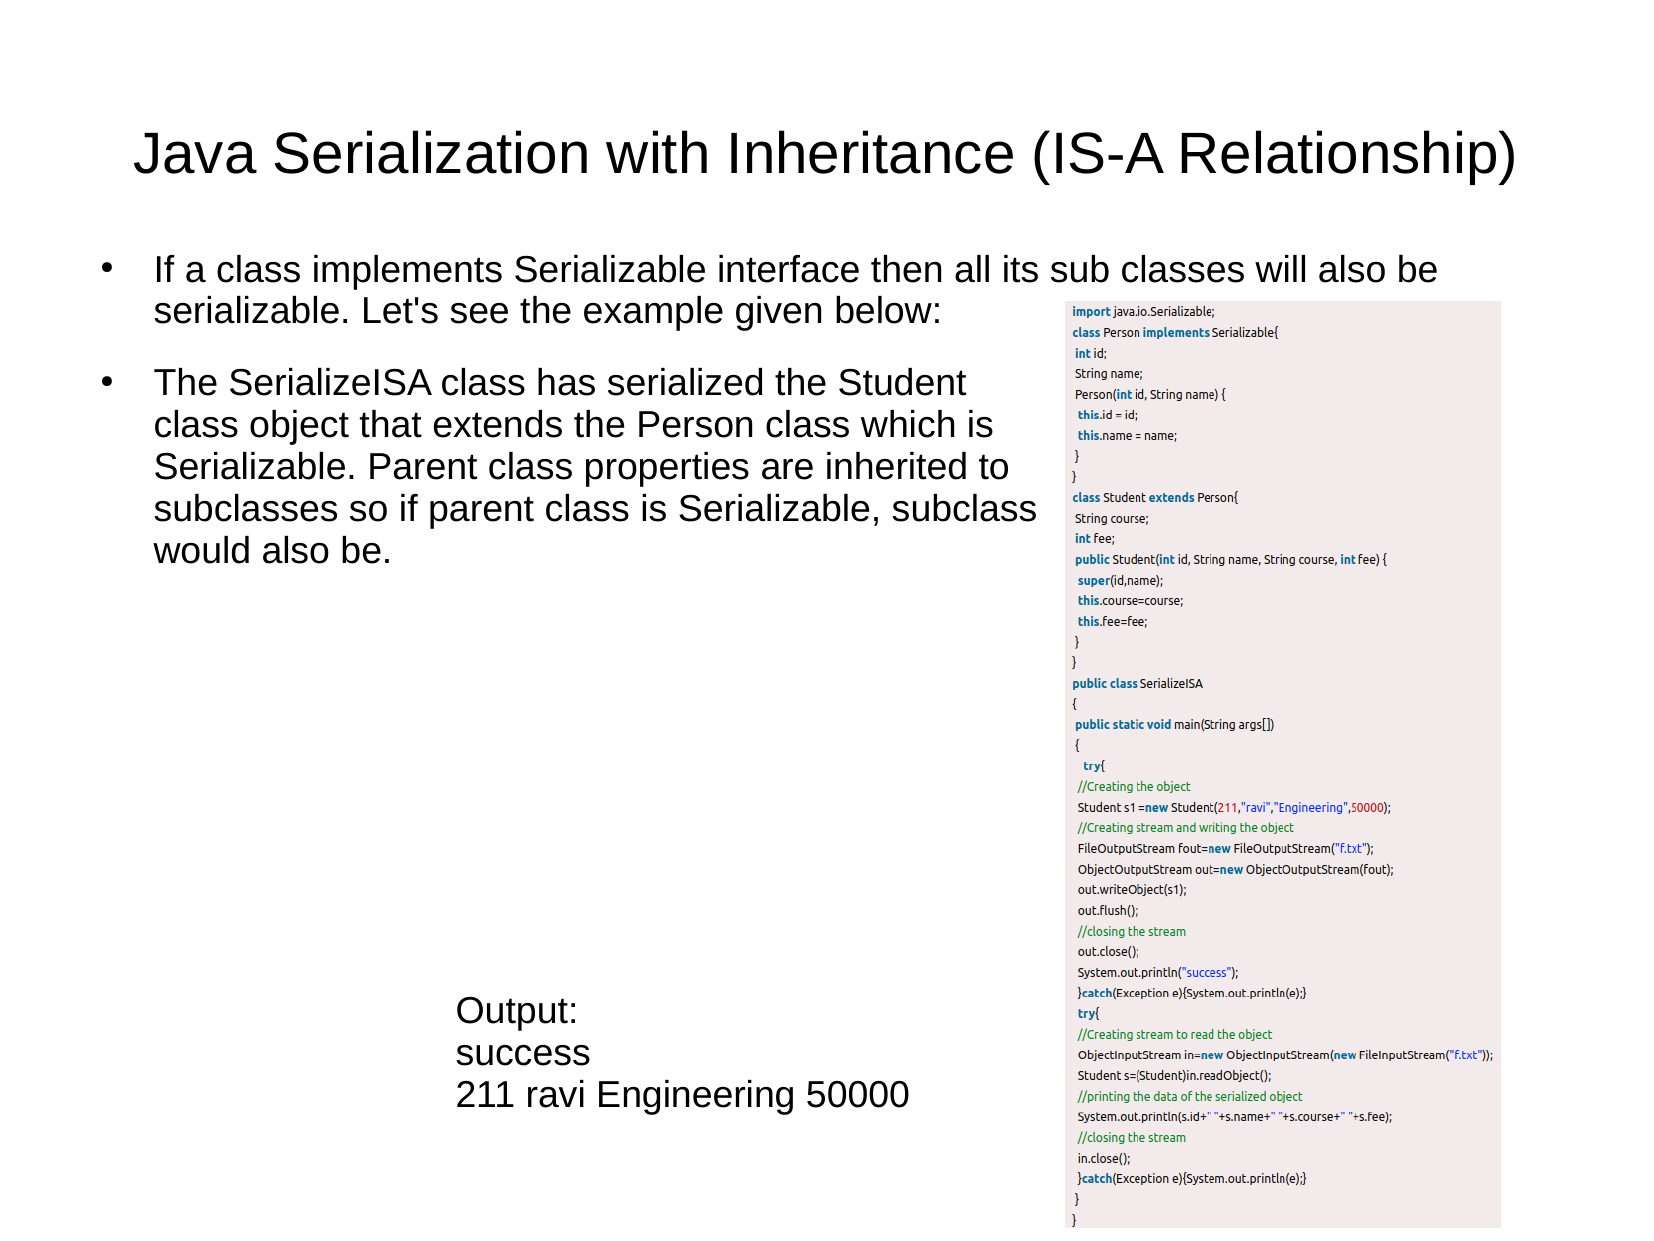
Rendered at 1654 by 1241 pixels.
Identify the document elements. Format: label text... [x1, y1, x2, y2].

picture [1065, 301, 1501, 1228]
text_box Output: success 211 ravi Engineering 50000 [440, 982, 928, 1207]
list If a class implements Serializable interface then all its sub classes will also be serializable. Let's see the example given below: The SerializeISA class has serialized the Student class object that extends the Person class which is Serializable. Parent class properties are inherited to subclasses so if parent class is Serializable, subclass would also be. [82, 248, 1612, 1192]
title Java Serialization with Inheritance (IS-A Relationship) [82, 49, 1571, 248]
